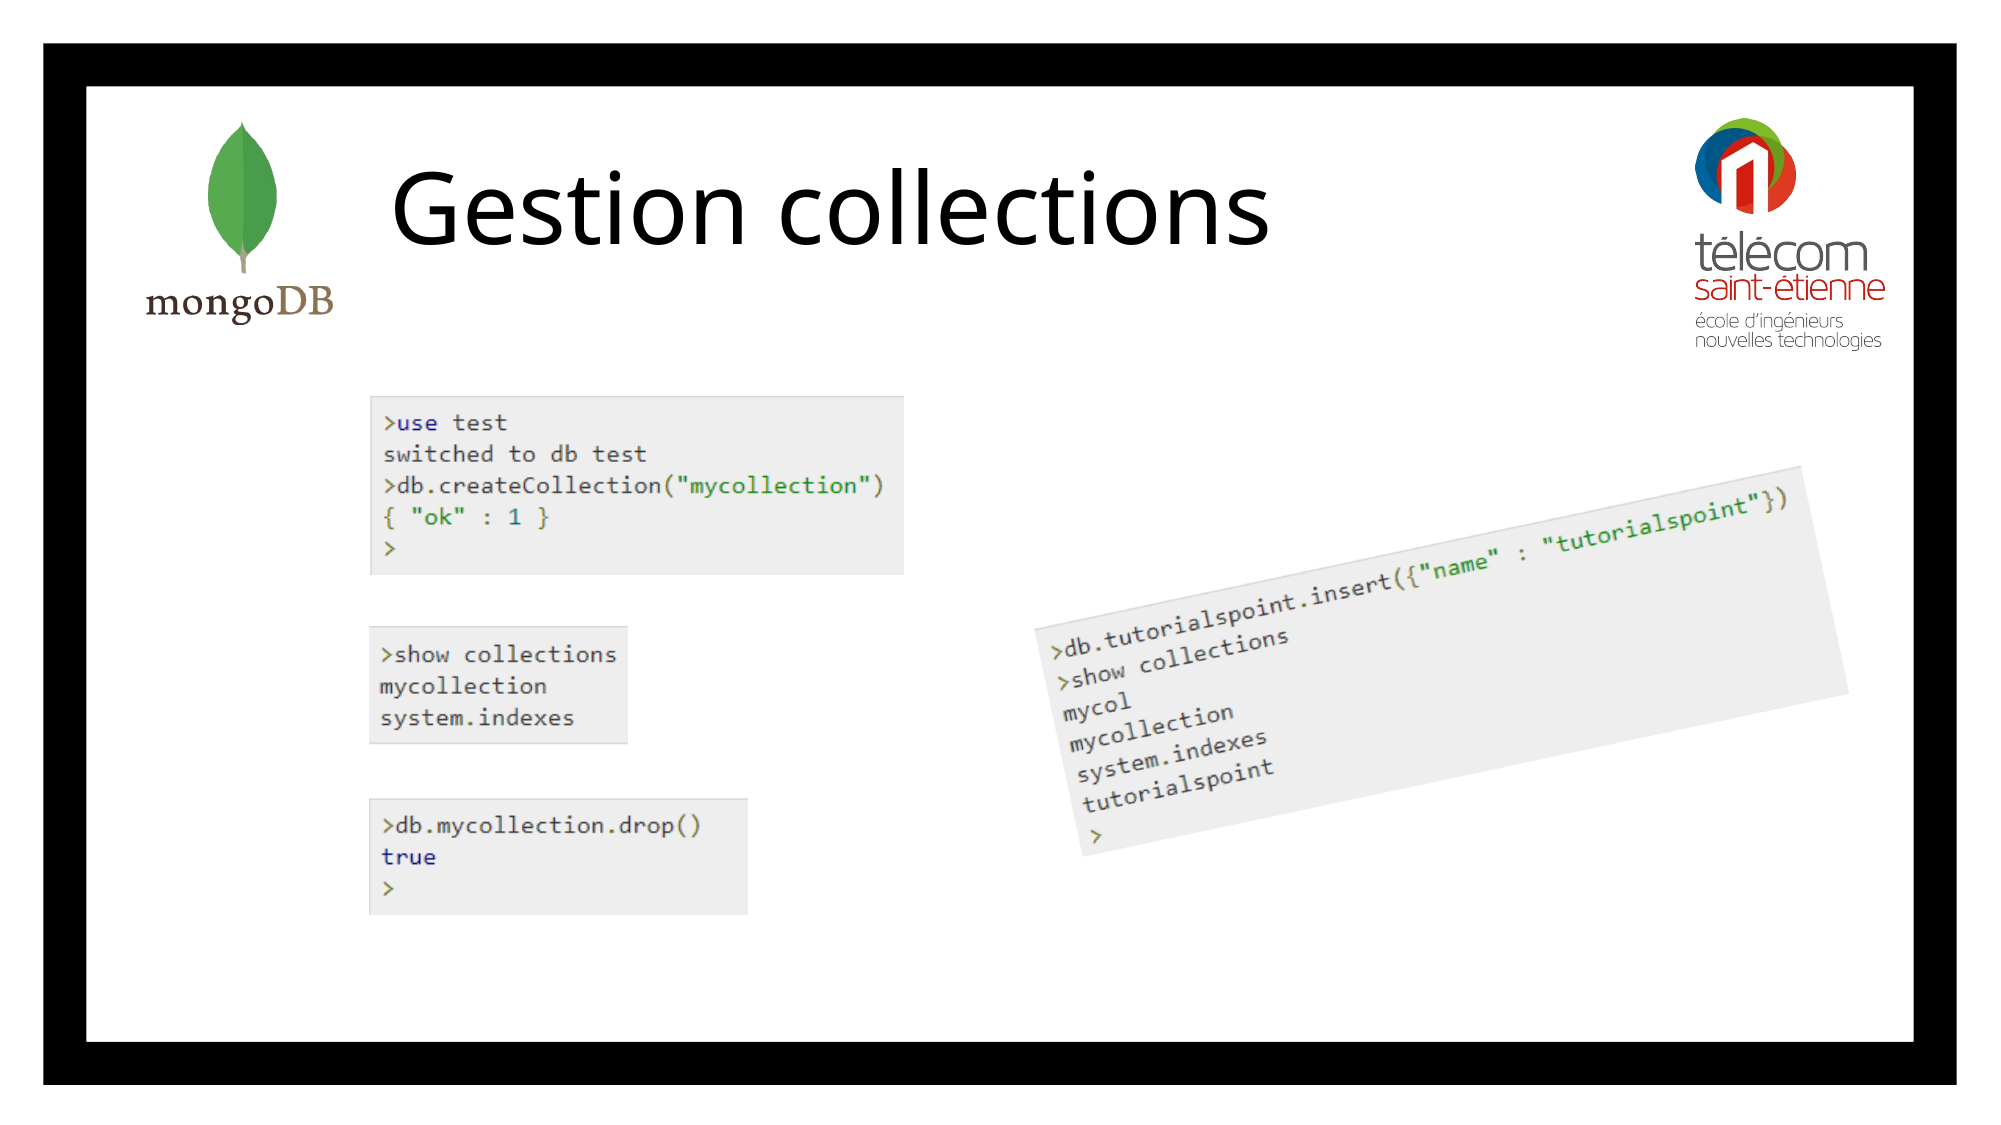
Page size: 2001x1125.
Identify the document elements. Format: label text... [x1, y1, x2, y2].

picture [369, 797, 748, 915]
picture [369, 626, 628, 746]
picture [1695, 118, 1885, 351]
picture [369, 396, 904, 575]
picture [1032, 459, 1849, 857]
picture [145, 121, 333, 325]
title Gestion collections [369, 138, 1849, 304]
picture [1715, 134, 1730, 138]
